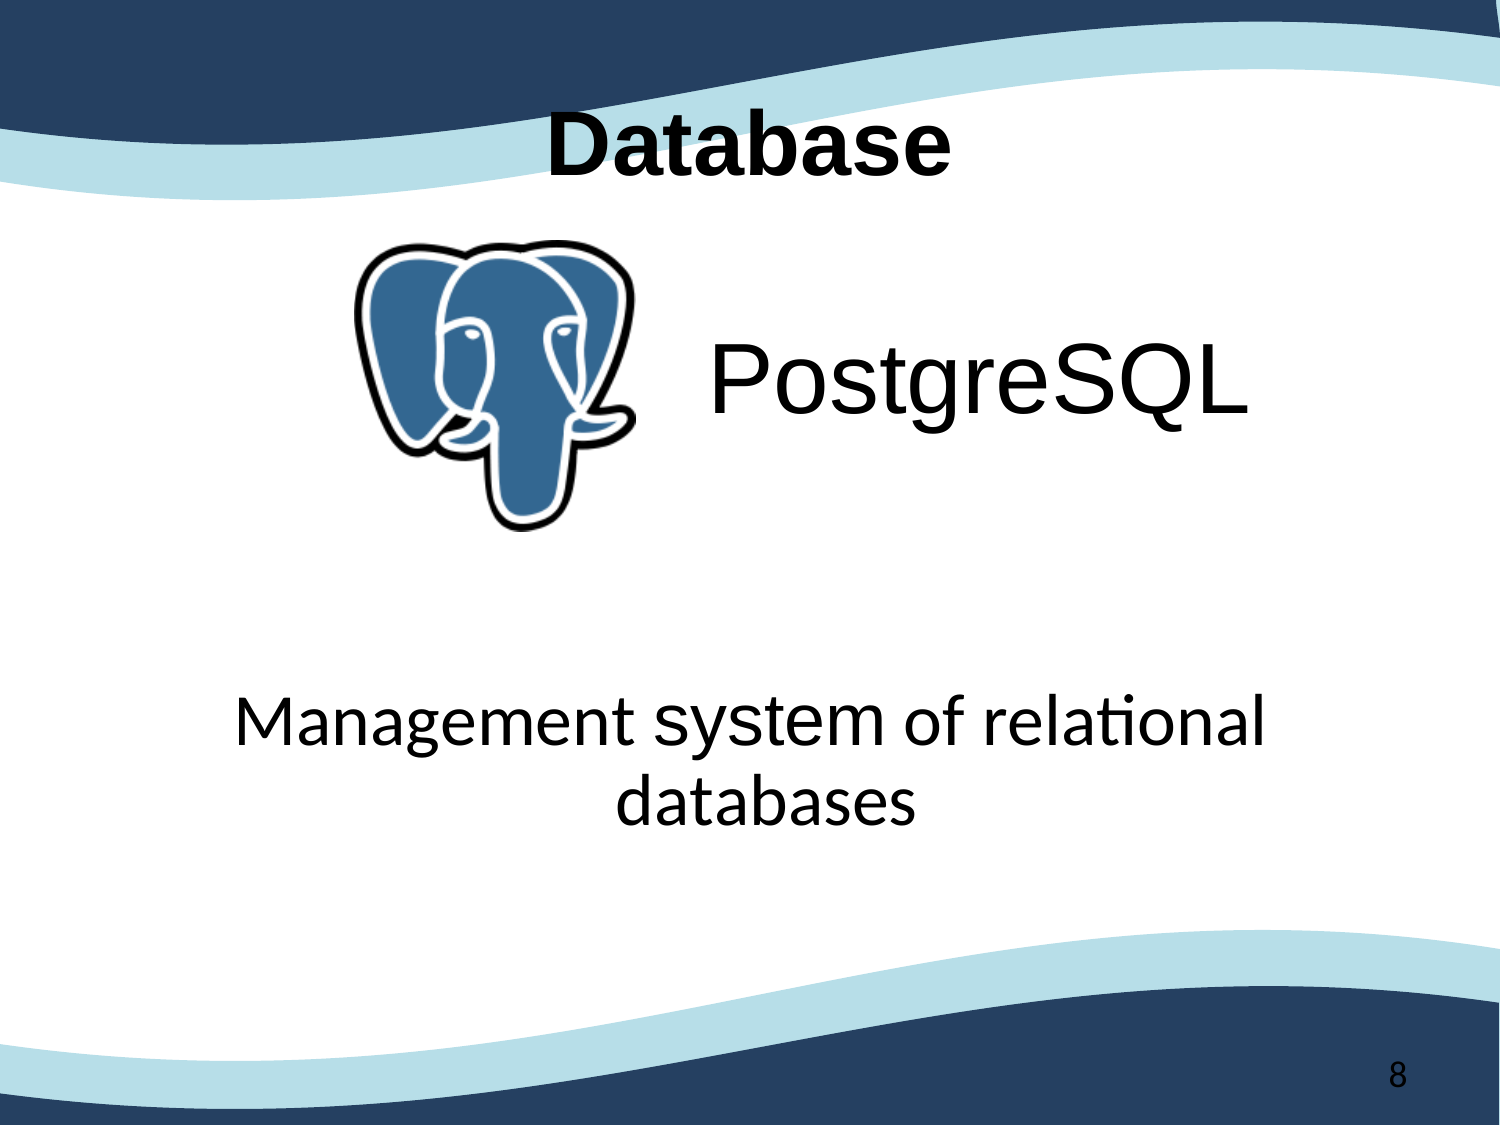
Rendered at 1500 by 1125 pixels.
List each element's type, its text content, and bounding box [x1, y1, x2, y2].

text_box PostgreSQL [649, 320, 1310, 443]
list Management system of relational databases [127, 472, 1374, 854]
picture [354, 240, 636, 532]
title Database [74, 21, 1425, 257]
